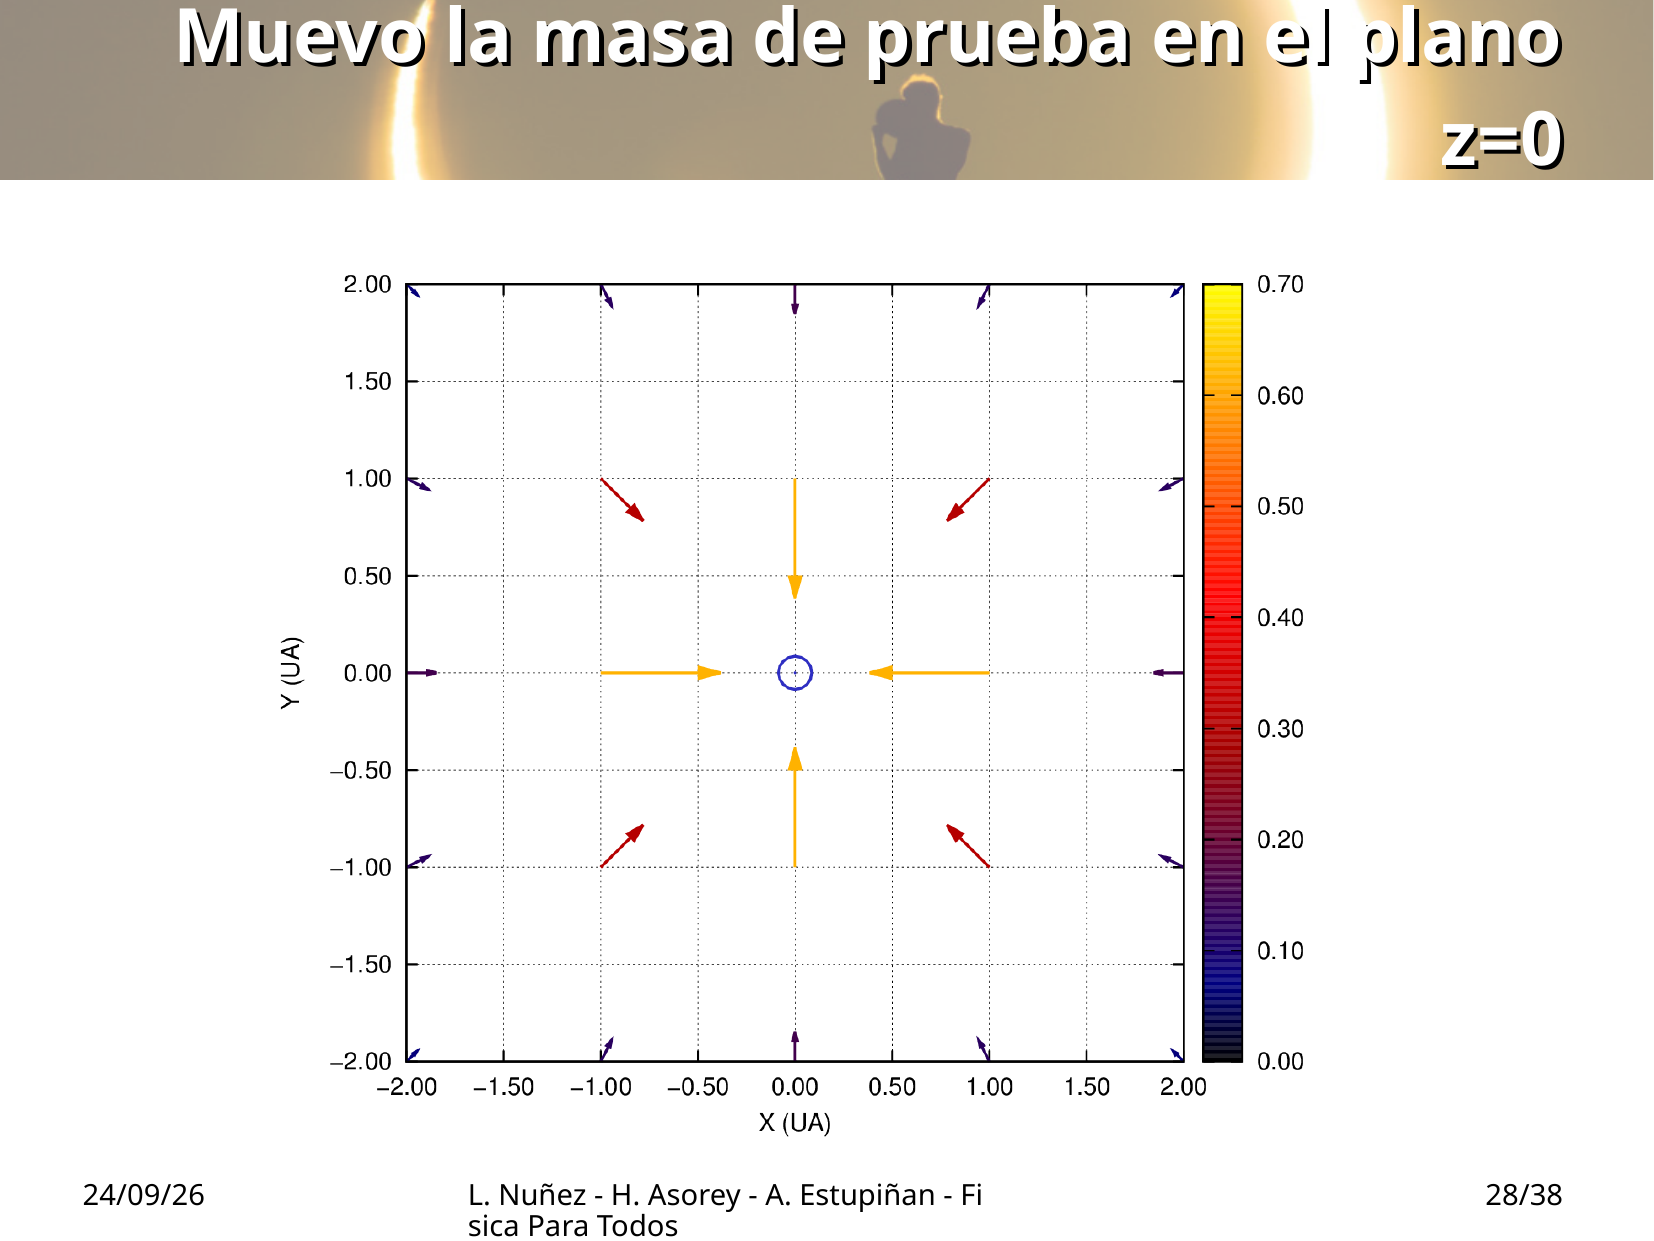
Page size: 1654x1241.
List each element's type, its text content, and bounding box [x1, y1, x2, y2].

picture [0, 0, 1654, 180]
picture [194, 254, 1459, 1141]
title Muevo la masa de prueba en el plano z=0 [75, 19, 1564, 151]
